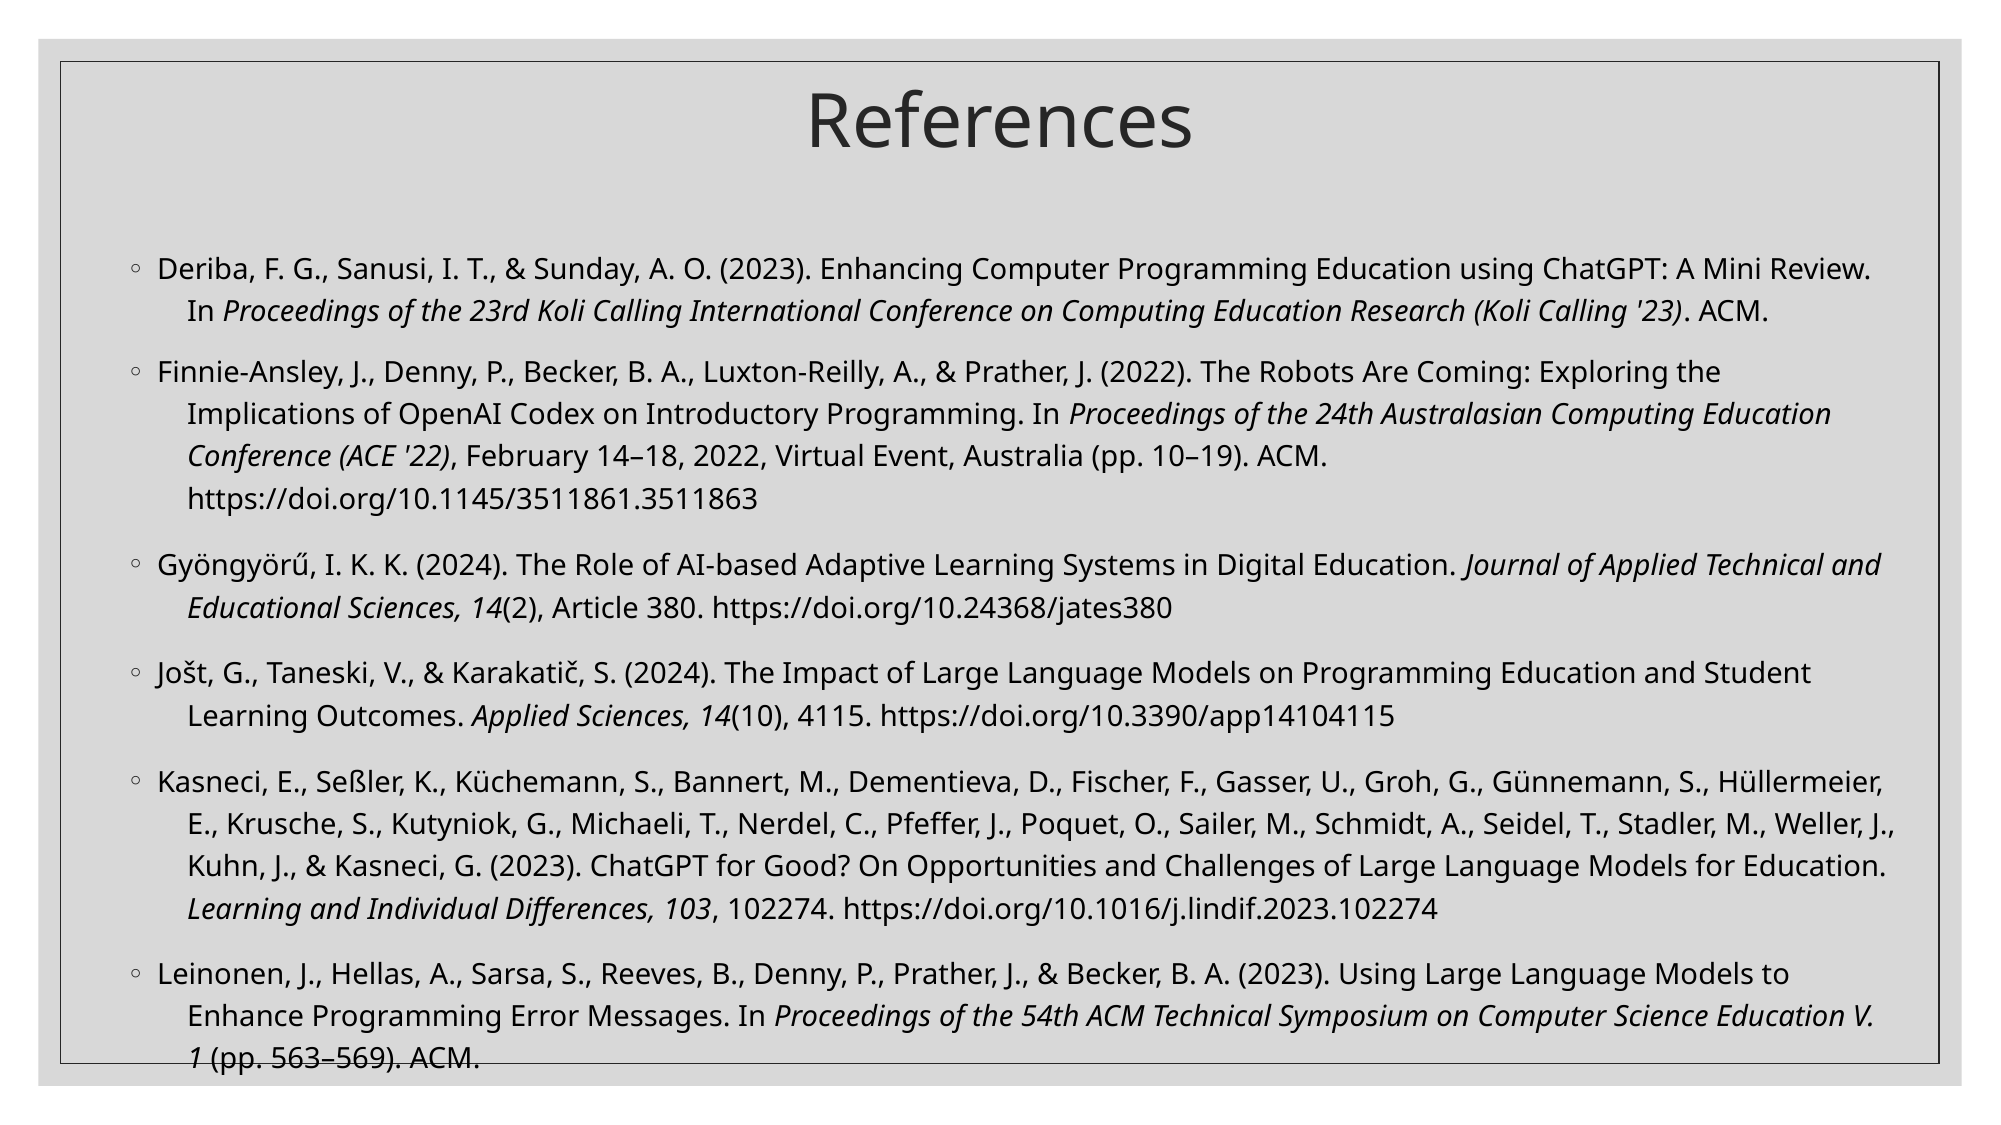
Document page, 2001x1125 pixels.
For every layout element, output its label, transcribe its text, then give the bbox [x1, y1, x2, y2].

list Deriba, F. G., Sanusi, I. T., & Sunday, A. O. (2023). Enhancing Computer Programming Education using ChatGPT: A Mini Review. In Proceedings of the 23rd Koli Calling International Conference on Computing Education Research (Koli Calling '23). ACM. Finnie-Ansley, J., Denny, P., Becker, B. A., Luxton-Reilly, A., & Prather, J. (2022). The Robots Are Coming: Exploring the Implications of OpenAI Codex on Introductory Programming. In Proceedings of the 24th Australasian Computing Education Conference (ACE '22), February 14–18, 2022, Virtual Event, Australia (pp. 10–19). ACM. https://doi.org/10.1145/3511861.3511863 Gyöngyörű, I. K. K. (2024). The Role of AI-based Adaptive Learning Systems in Digital Education. Journal of Applied Technical and Educational Sciences, 14(2), Article 380. https://doi.org/10.24368/jates380 Jošt, G., Taneski, V., & Karakatič, S. (2024). The Impact of Large Language Models on Programming Education and Student Learning Outcomes. Applied Sciences, 14(10), 4115. https://doi.org/10.3390/app14104115 Kasneci, E., Seßler, K., Küchemann, S., Bannert, M., Dementieva, D., Fischer, F., Gasser, U., Groh, G., Günnemann, S., Hüllermeier, E., Krusche, S., Kutyniok, G., Michaeli, T., Nerdel, C., Pfeffer, J., Poquet, O., Sailer, M., Schmidt, A., Seidel, T., Stadler, M., Weller, J., Kuhn, J., & Kasneci, G. (2023). ChatGPT for Good? On Opportunities and Challenges of Large Language Models for Education. Learning and Individual Differences, 103, 102274. https://doi.org/10.1016/j.lindif.2023.102274 Leinonen, J., Hellas, A., Sarsa, S., Reeves, B., Denny, P., Prather, J., & Becker, B. A. (2023). Using Large Language Models to Enhance Programming Error Messages. In Proceedings of the 54th ACM Technical Symposium on Computer Science Education V. 1 (pp. 563–569). ACM. [112, 235, 1913, 1125]
title References [174, 10, 1825, 235]
